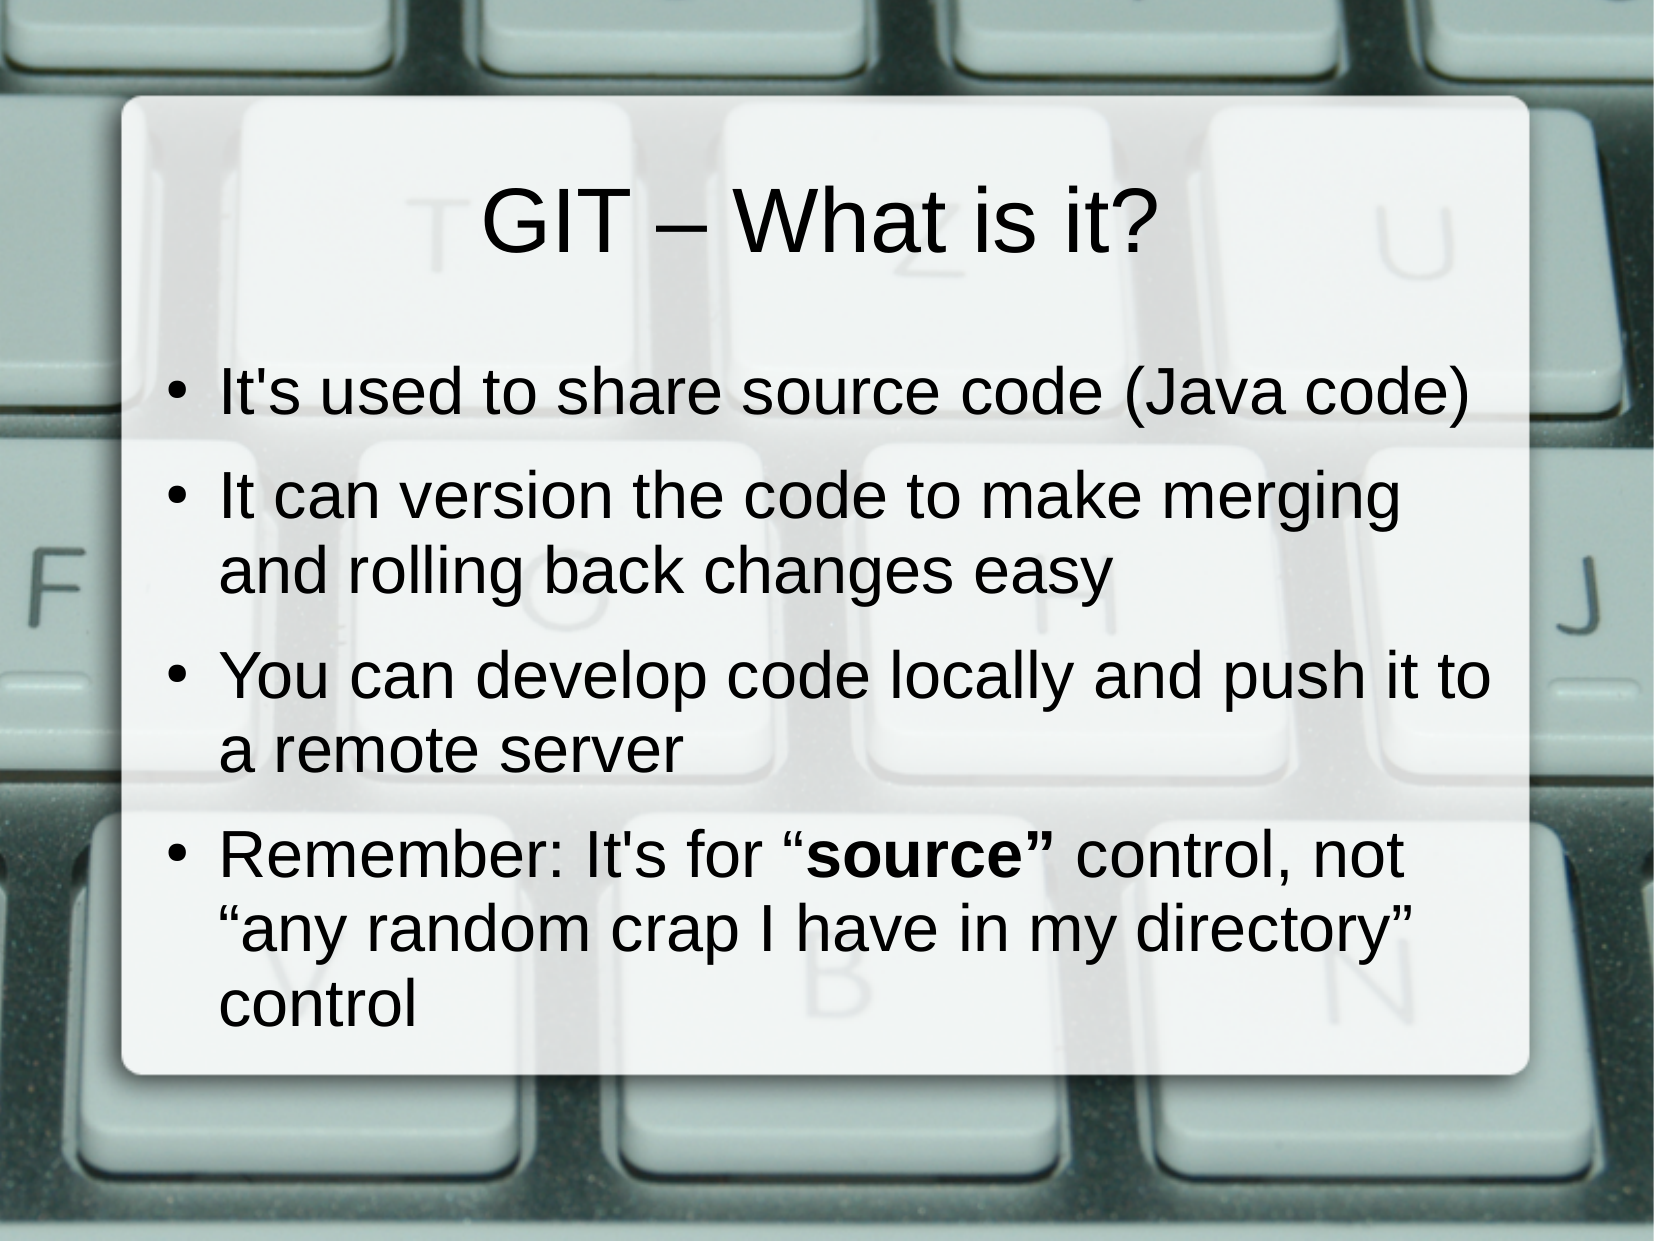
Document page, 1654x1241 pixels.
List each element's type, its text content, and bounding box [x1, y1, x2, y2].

title GIT – What is it? [135, 117, 1506, 325]
list It's used to share source code (Java code) It can version the code to make merging and rolling back changes easy You can develop code locally and push it to a remote server Remember: It's for “source” control, not “any random crap I have in my directory” control [147, 354, 1506, 1063]
picture [0, 0, 1654, 1241]
